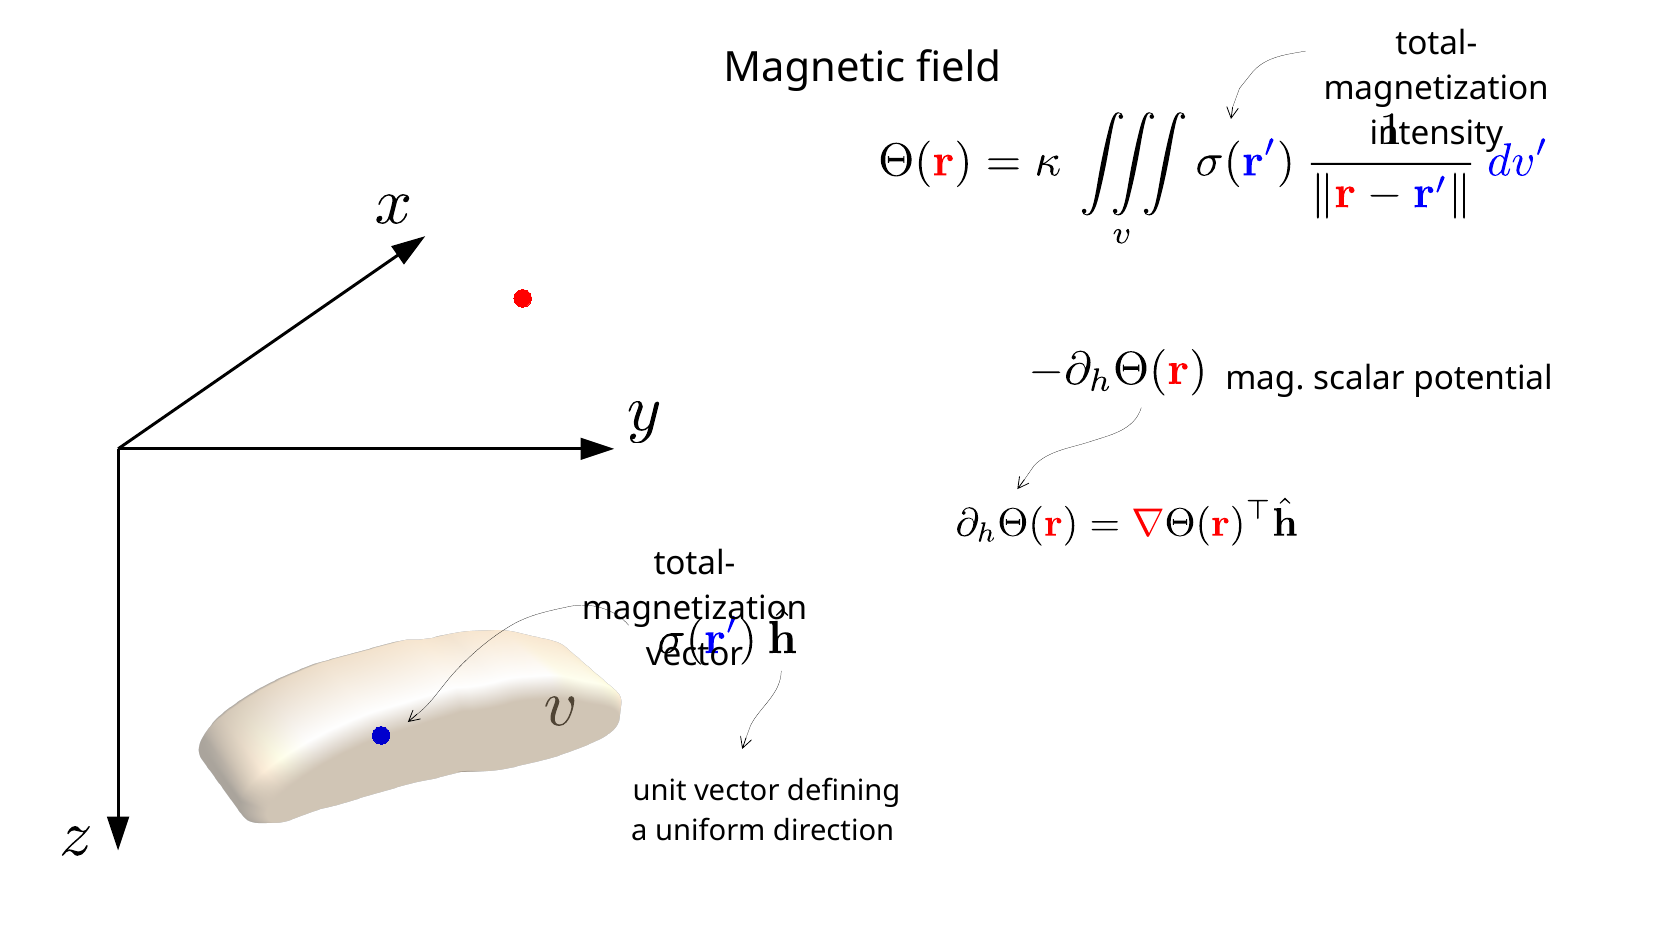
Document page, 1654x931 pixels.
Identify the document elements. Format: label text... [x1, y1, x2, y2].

text_box mag. scalar potential [1210, 346, 1553, 398]
text_box total-magnetization vector [567, 531, 900, 625]
text_box unit vector defining a uniform direction [616, 761, 928, 869]
picture [954, 496, 1300, 548]
text_box [372, 726, 390, 745]
picture [59, 826, 93, 856]
picture [626, 401, 662, 443]
text_box Magnetic field [708, 29, 1005, 91]
picture [878, 112, 1547, 244]
picture [374, 194, 413, 224]
picture [1026, 347, 1210, 398]
text_box total-magnetization intensity [1308, 11, 1642, 107]
text_box [513, 289, 532, 308]
picture [655, 625, 799, 667]
